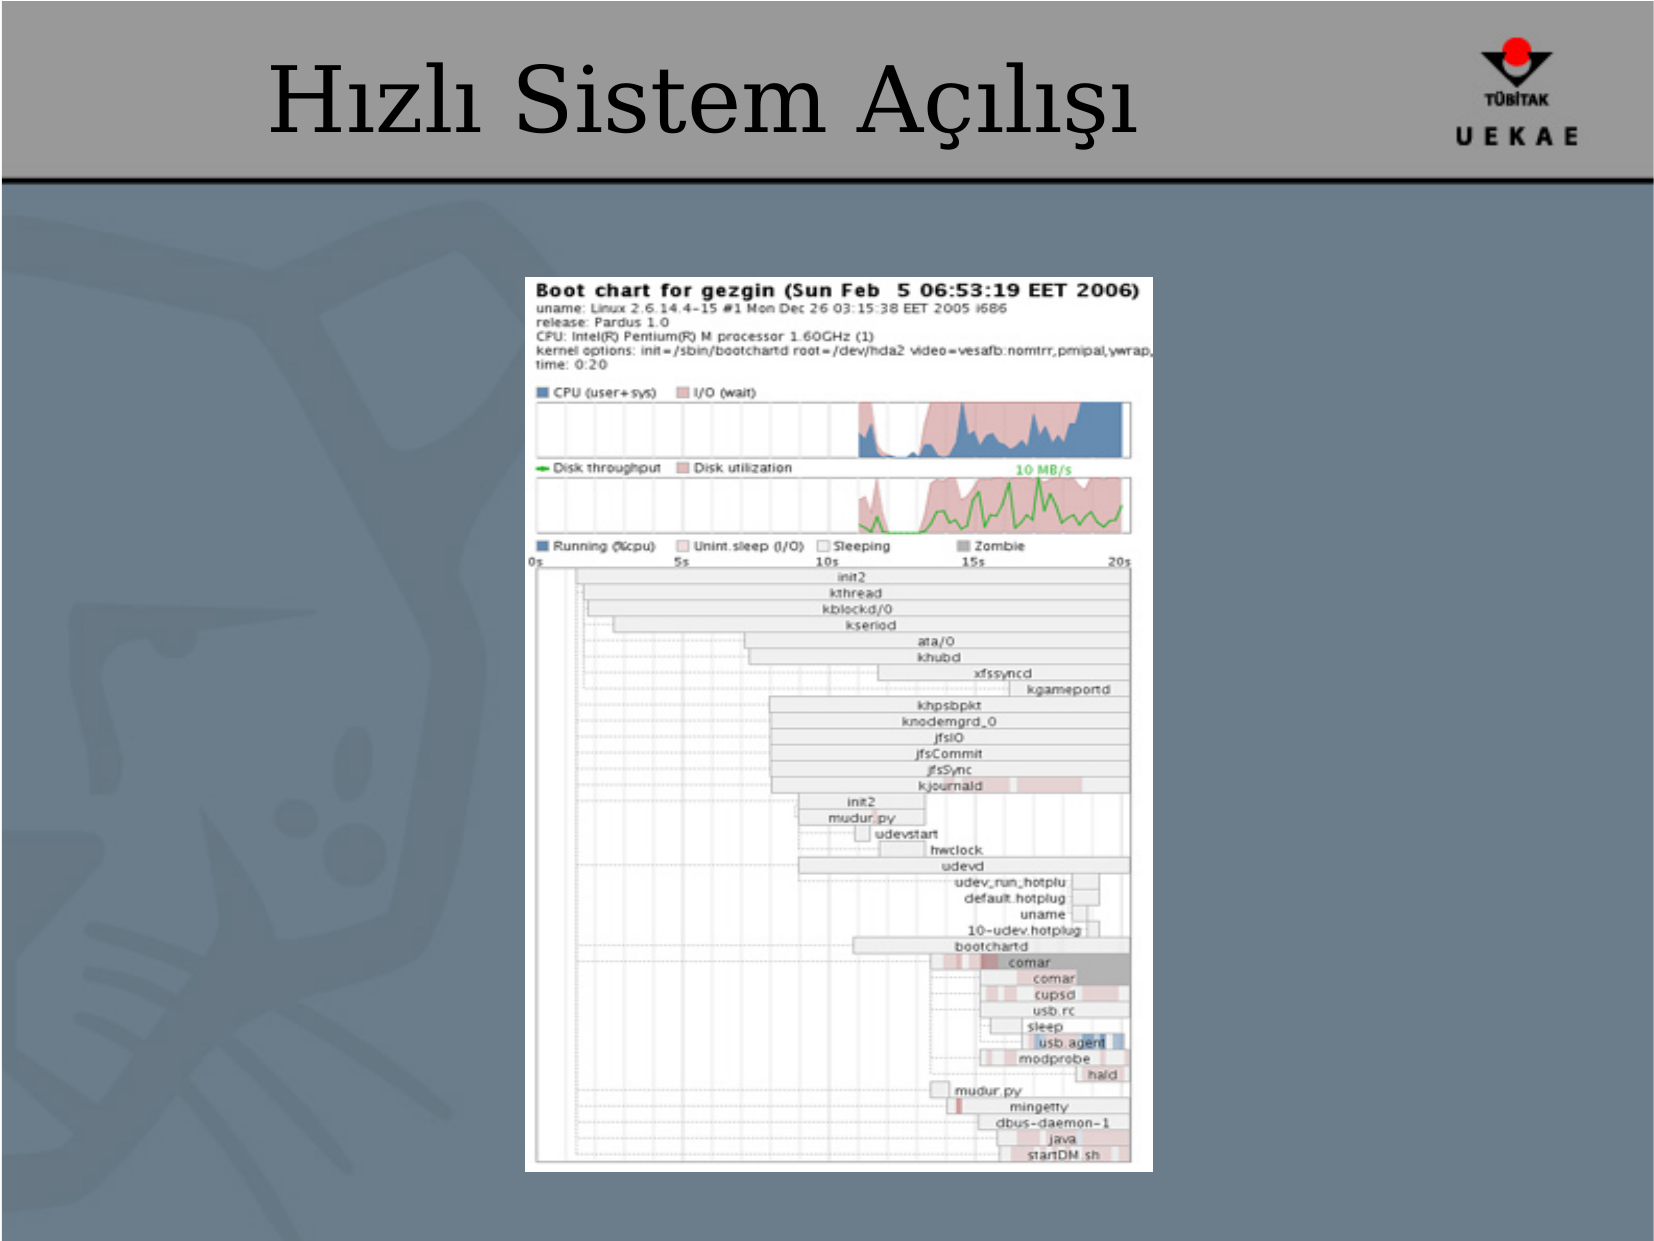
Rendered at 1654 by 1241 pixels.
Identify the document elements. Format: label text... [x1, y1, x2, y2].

title Hızlı Sistem Açılışı [0, 0, 1410, 204]
picture [1, 1, 1654, 1241]
